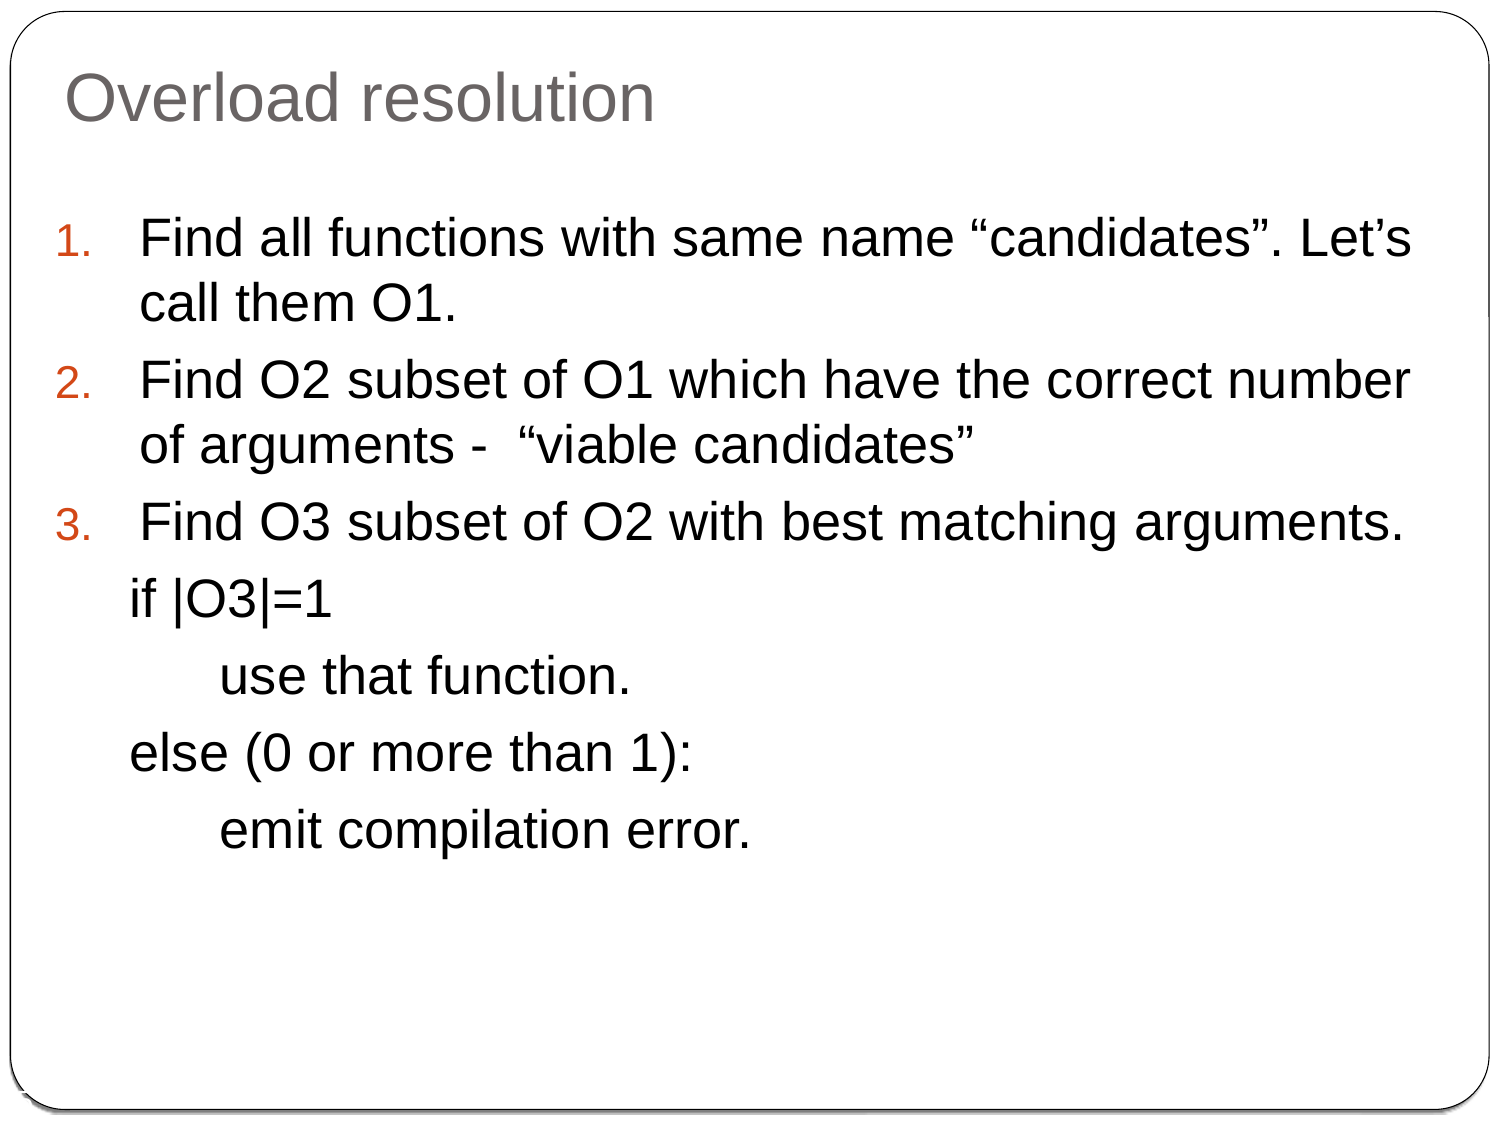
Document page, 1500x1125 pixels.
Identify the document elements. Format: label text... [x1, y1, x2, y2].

slide_number <number> [0, 1074, 50, 1125]
list Find all functions with same name “candidates”. Let’s call them O1. Find O2 subset of O1 which have the correct number of arguments - “viable candidates” Find O3 subset of O2 with best matching arguments. if |O3|=1 use that function. else (0 or more than 1): emit compilation error. [40, 195, 1441, 961]
title Overload resolution [50, 45, 1450, 150]
